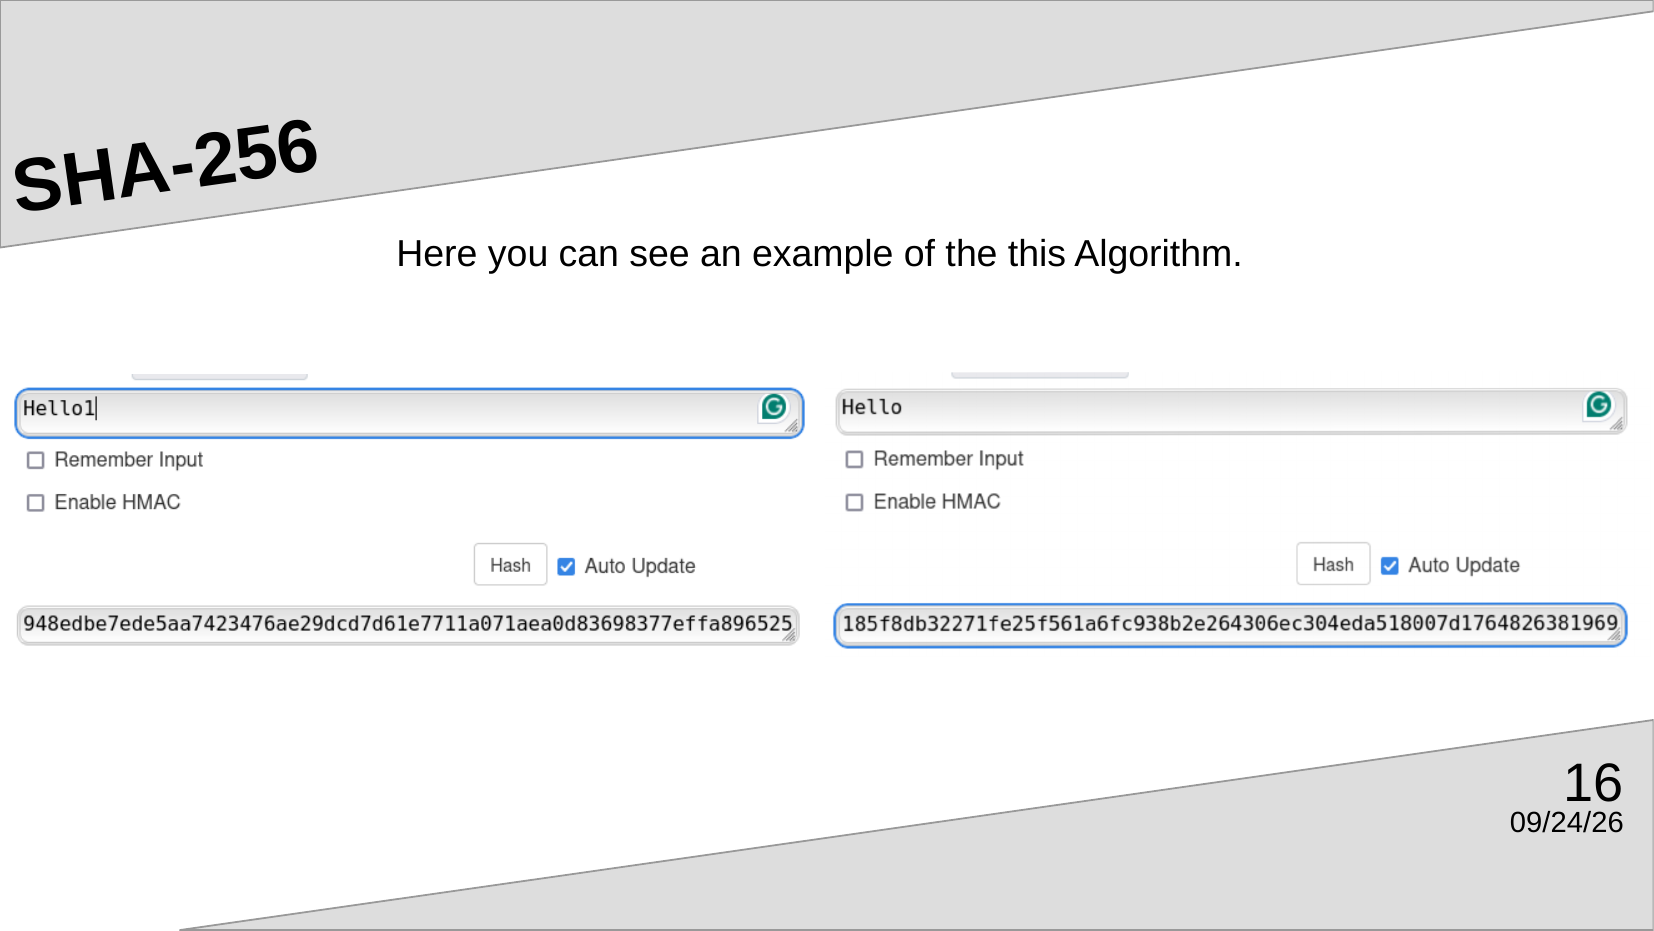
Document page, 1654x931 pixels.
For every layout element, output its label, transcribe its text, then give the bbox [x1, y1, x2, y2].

title SHA-256 [3, 0, 1406, 252]
text_box Here you can see an example of the this Algorithm. [375, 225, 1276, 282]
picture [7, 371, 1651, 657]
